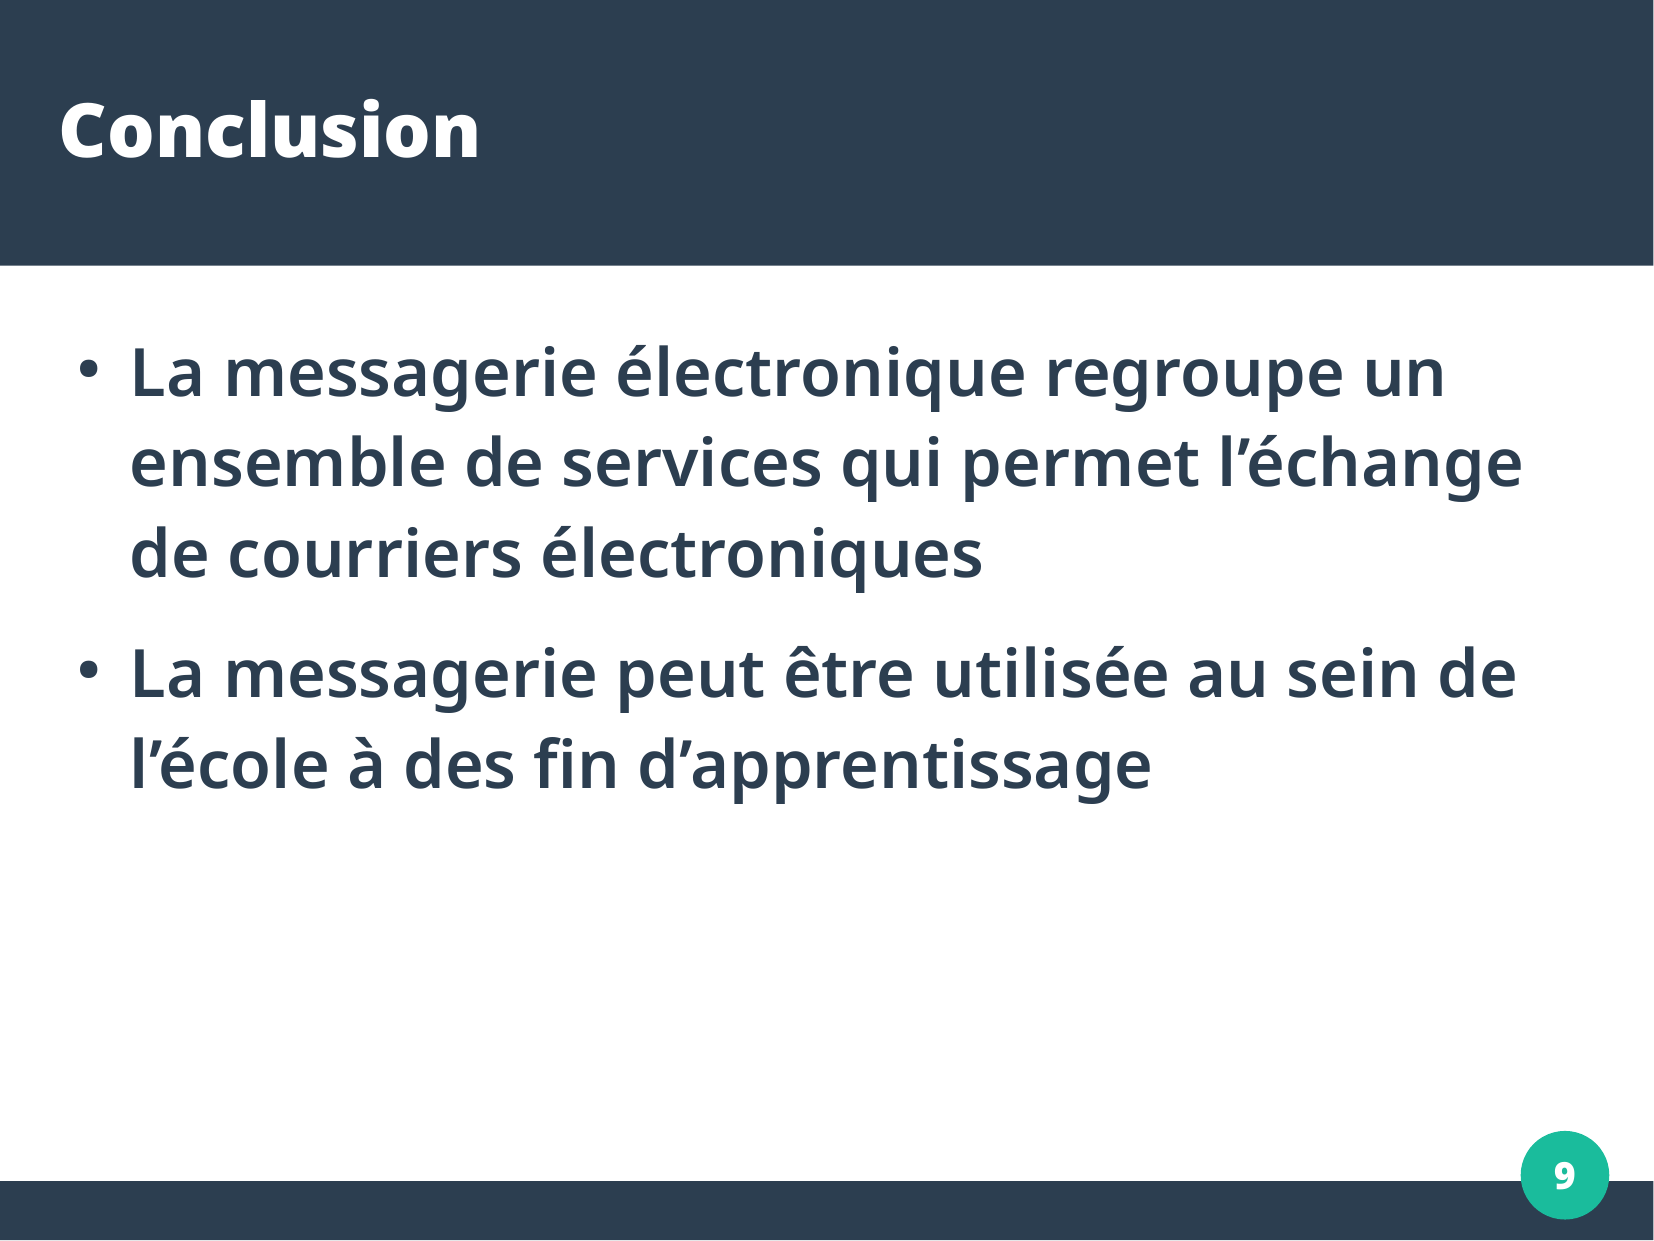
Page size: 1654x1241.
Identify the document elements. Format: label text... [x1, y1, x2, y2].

list La messagerie électronique regroupe un ensemble de services qui permet l’échange de courriers électroniques La messagerie peut être utilisée au sein de l’école à des fin d’apprentissage [59, 324, 1595, 1152]
title Conclusion [59, 49, 1595, 207]
